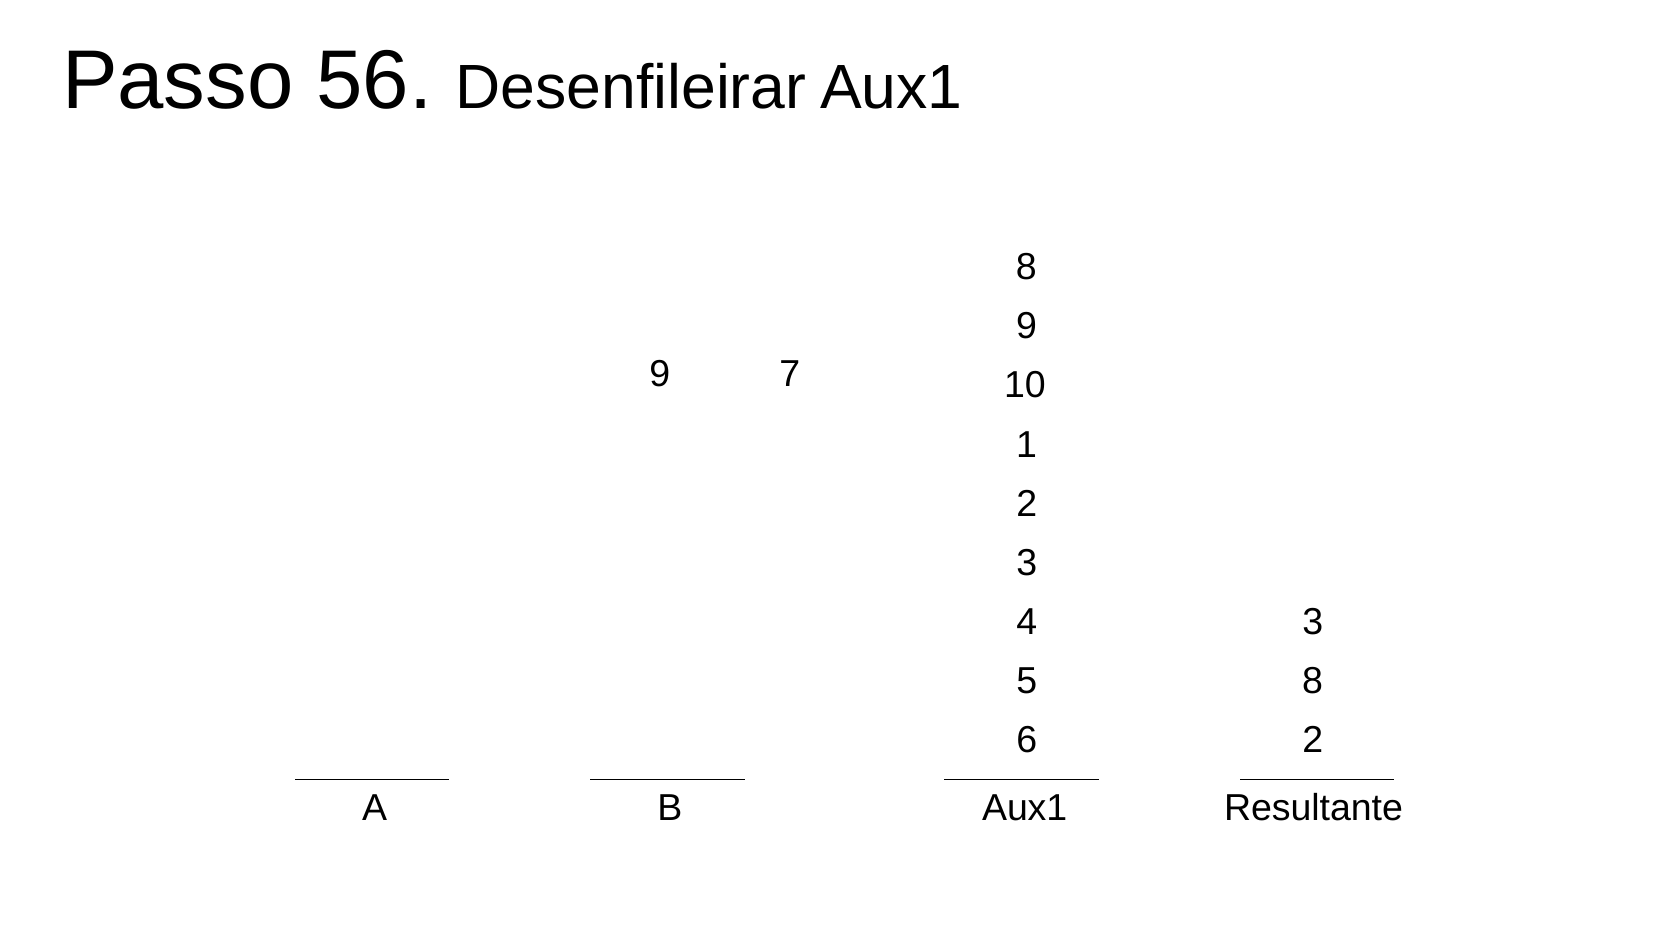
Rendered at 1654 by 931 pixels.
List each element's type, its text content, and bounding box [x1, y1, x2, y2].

text_box 3 [1001, 533, 1052, 591]
text_box 1 [1001, 415, 1052, 473]
text_box 10 [989, 356, 1061, 414]
text_box 7 [764, 344, 815, 402]
text_box Aux1 [967, 780, 1083, 837]
text_box 2 [1001, 474, 1052, 532]
text_box Passo 56. Desenfileirar Aux1 [47, 25, 1607, 274]
text_box 5 [1001, 651, 1052, 709]
text_box A [347, 779, 508, 837]
text_box B [642, 780, 698, 837]
text_box 6 [1001, 710, 1053, 768]
text_box 8 [1287, 651, 1338, 709]
text_box 9 [634, 344, 686, 402]
text_box 8 [1001, 238, 1052, 296]
text_box 9 [1001, 297, 1052, 355]
text_box 4 [1001, 592, 1052, 650]
text_box 3 [1287, 592, 1338, 650]
text_box 2 [1287, 710, 1338, 768]
text_box Resultante [1209, 779, 1418, 837]
